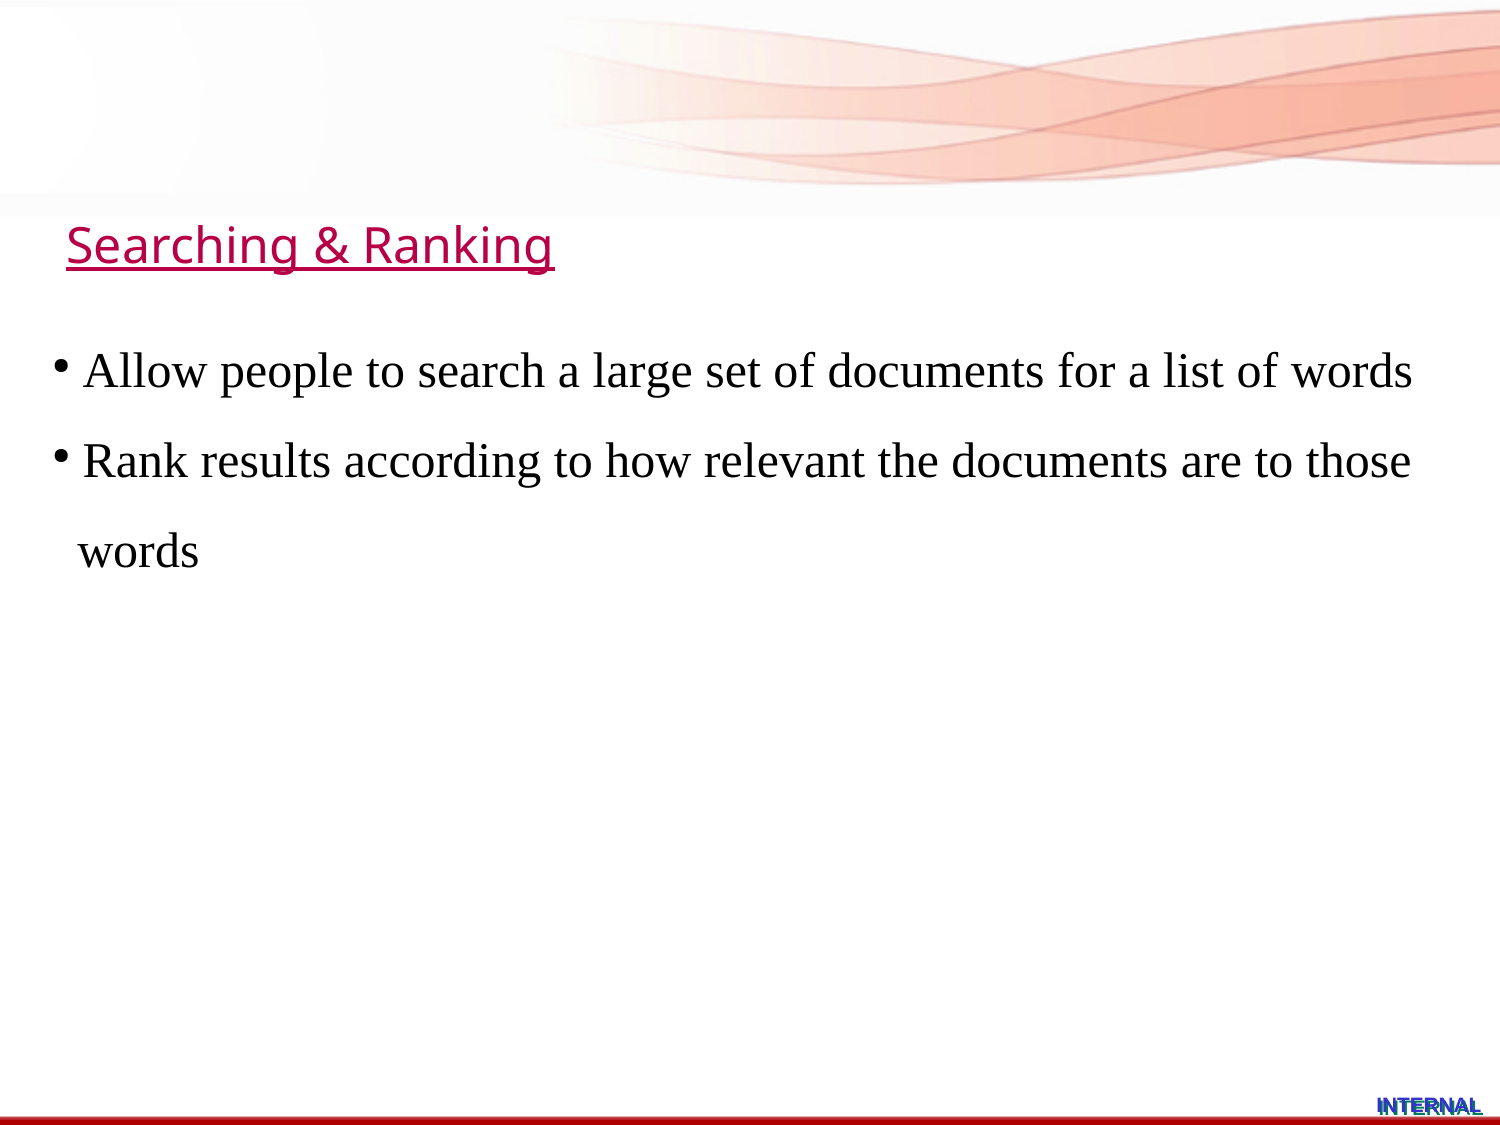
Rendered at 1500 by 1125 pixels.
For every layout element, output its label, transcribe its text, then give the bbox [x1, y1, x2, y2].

text_box Allow people to search a large set of documents for a list of words Rank results according to how relevant the documents are to those words [37, 299, 1500, 601]
text_box Searching & Ranking [51, 205, 765, 281]
picture [0, 0, 1500, 1120]
